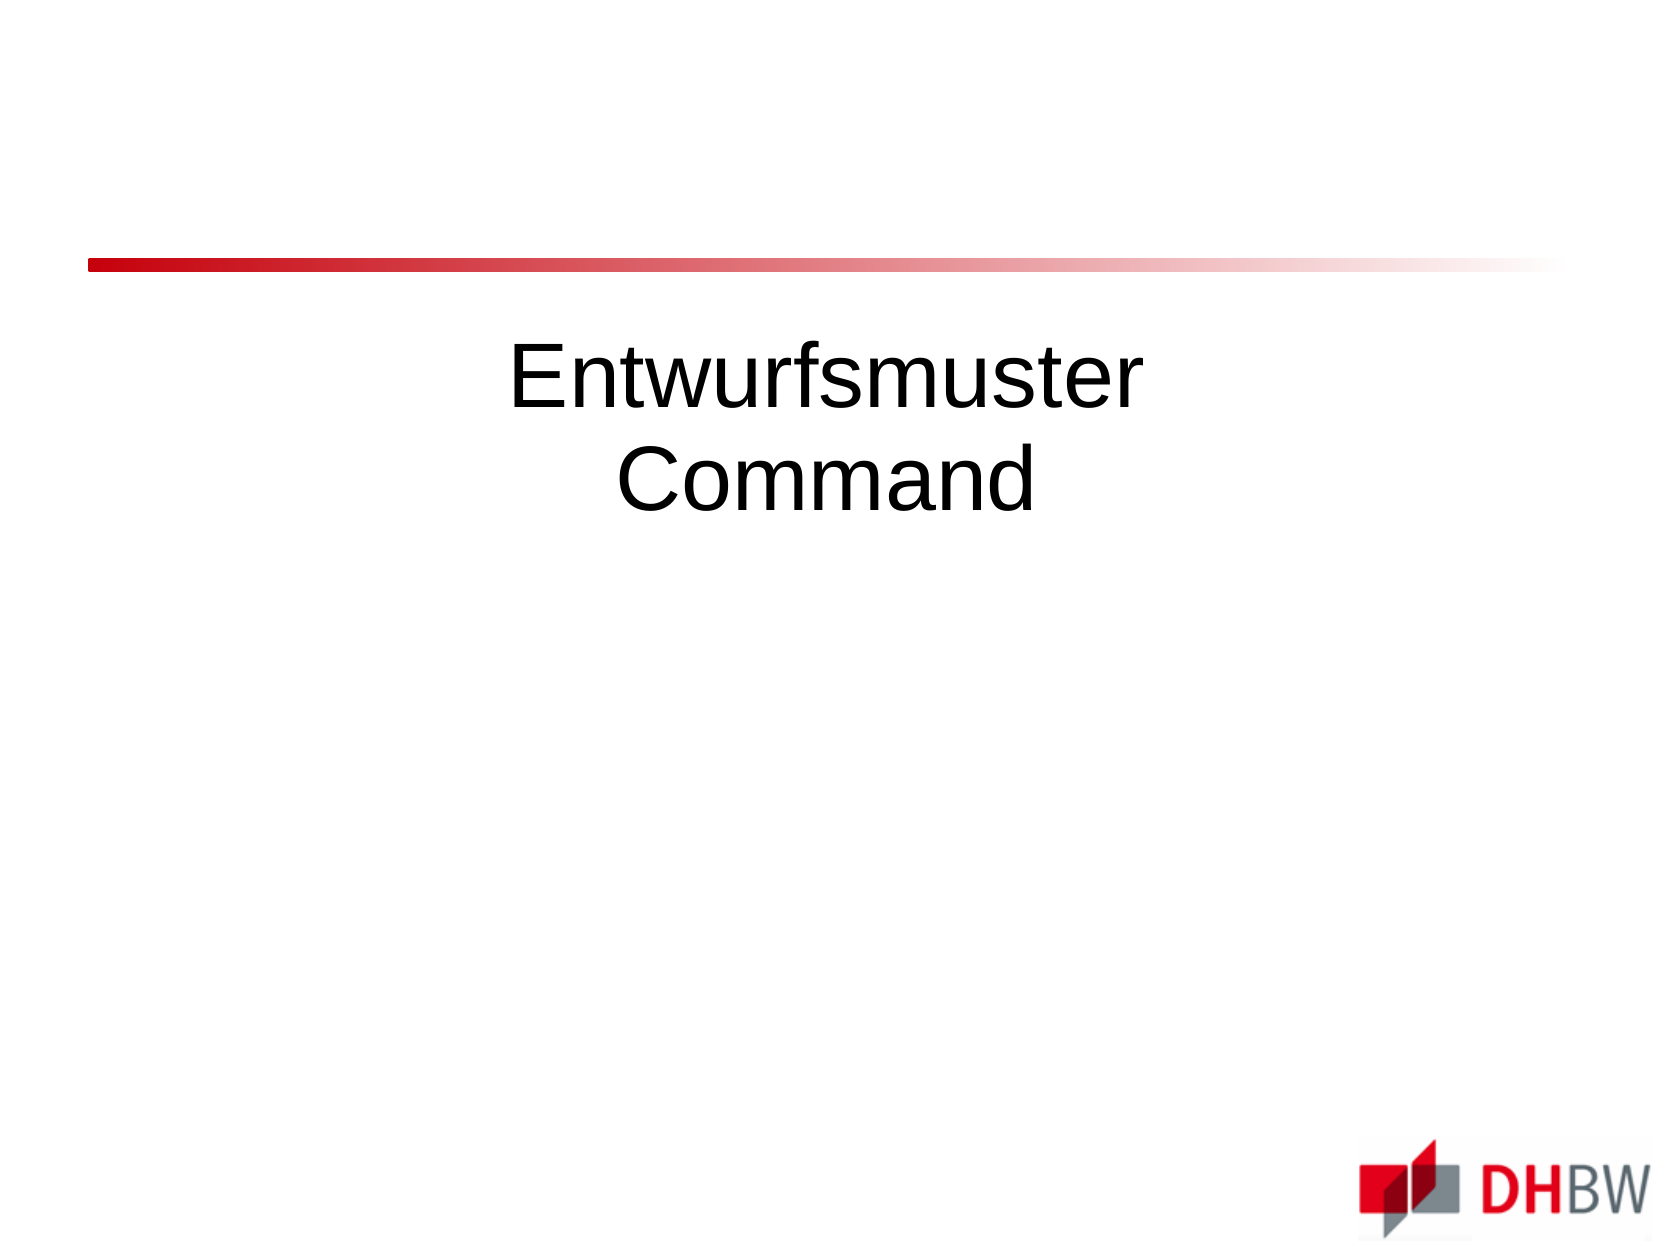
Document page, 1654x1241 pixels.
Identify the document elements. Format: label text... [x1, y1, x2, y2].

title Entwurfsmuster Command [82, 324, 1571, 530]
picture [1358, 1137, 1652, 1241]
